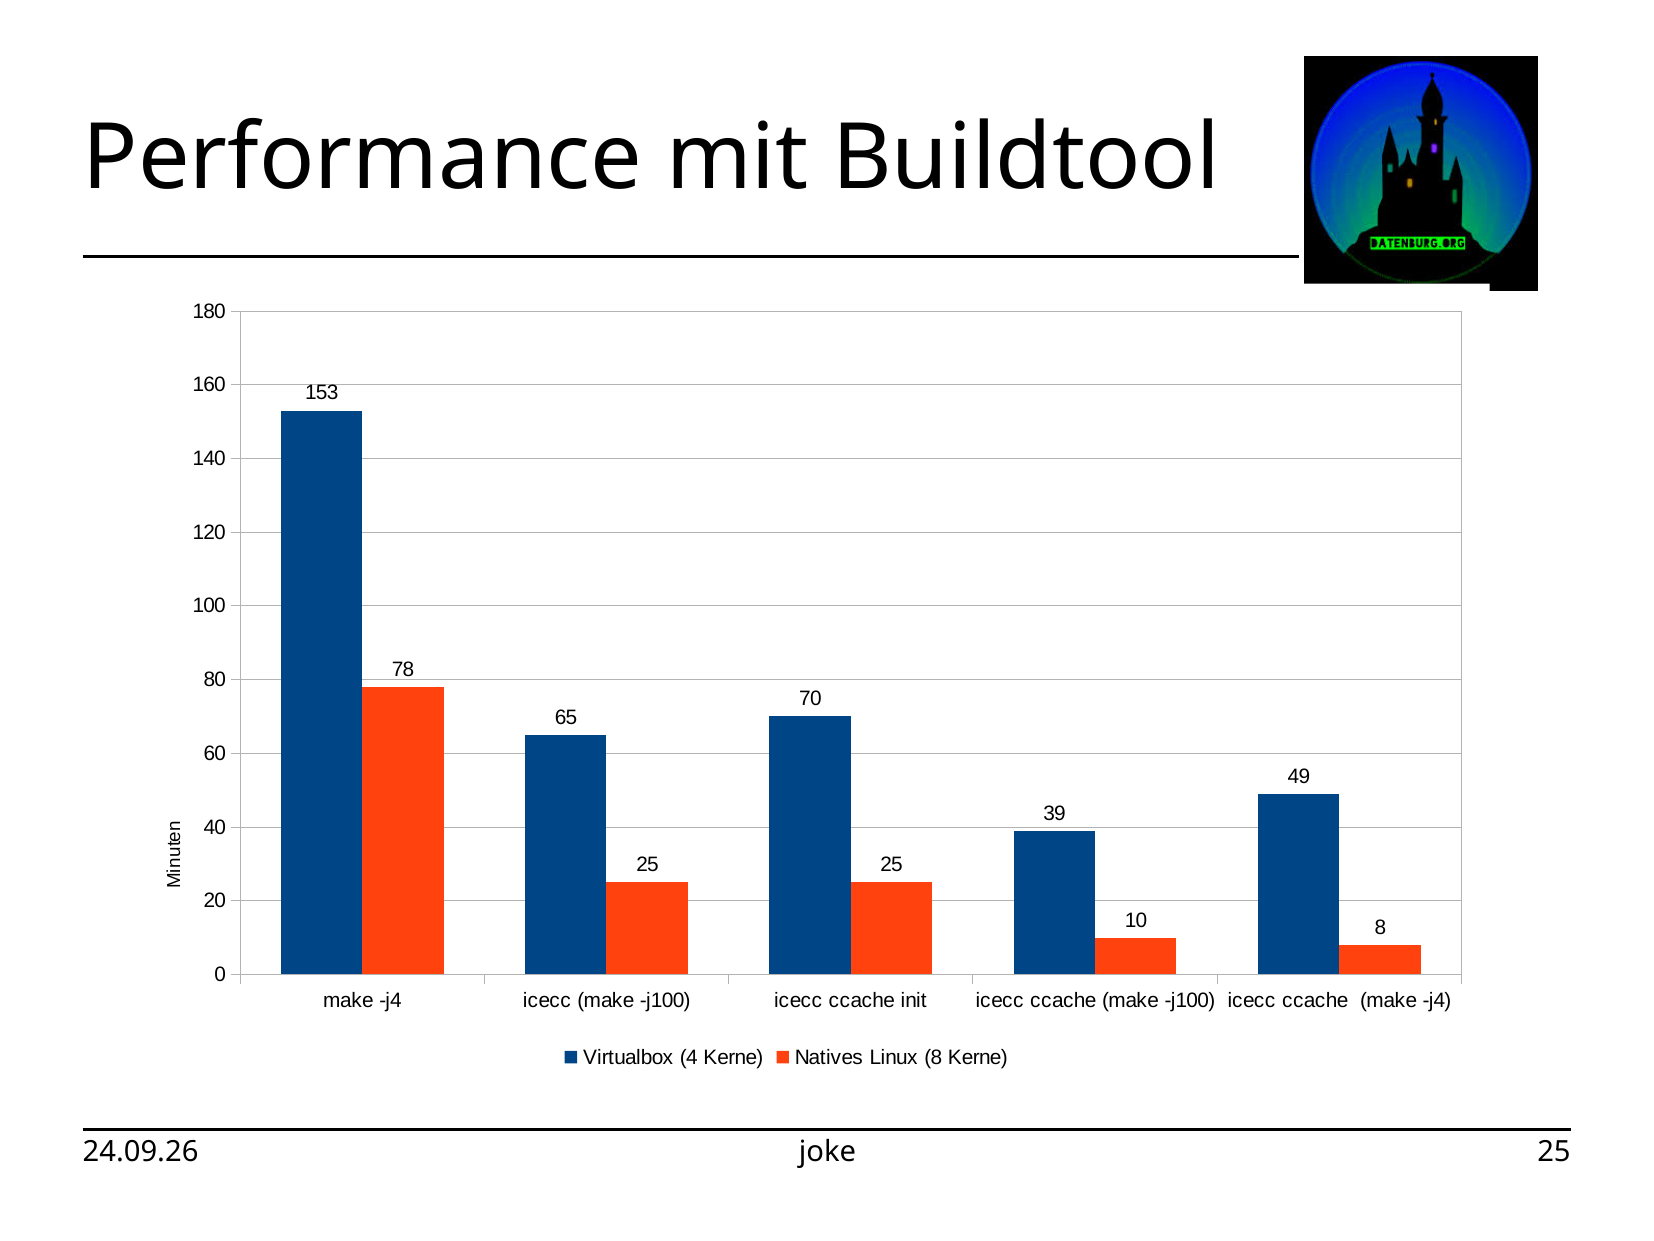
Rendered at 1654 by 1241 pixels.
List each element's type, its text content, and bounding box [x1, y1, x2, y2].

chart [82, 283, 1490, 1075]
picture [1304, 56, 1538, 291]
title Performance mit Buildtool [82, 49, 1300, 257]
